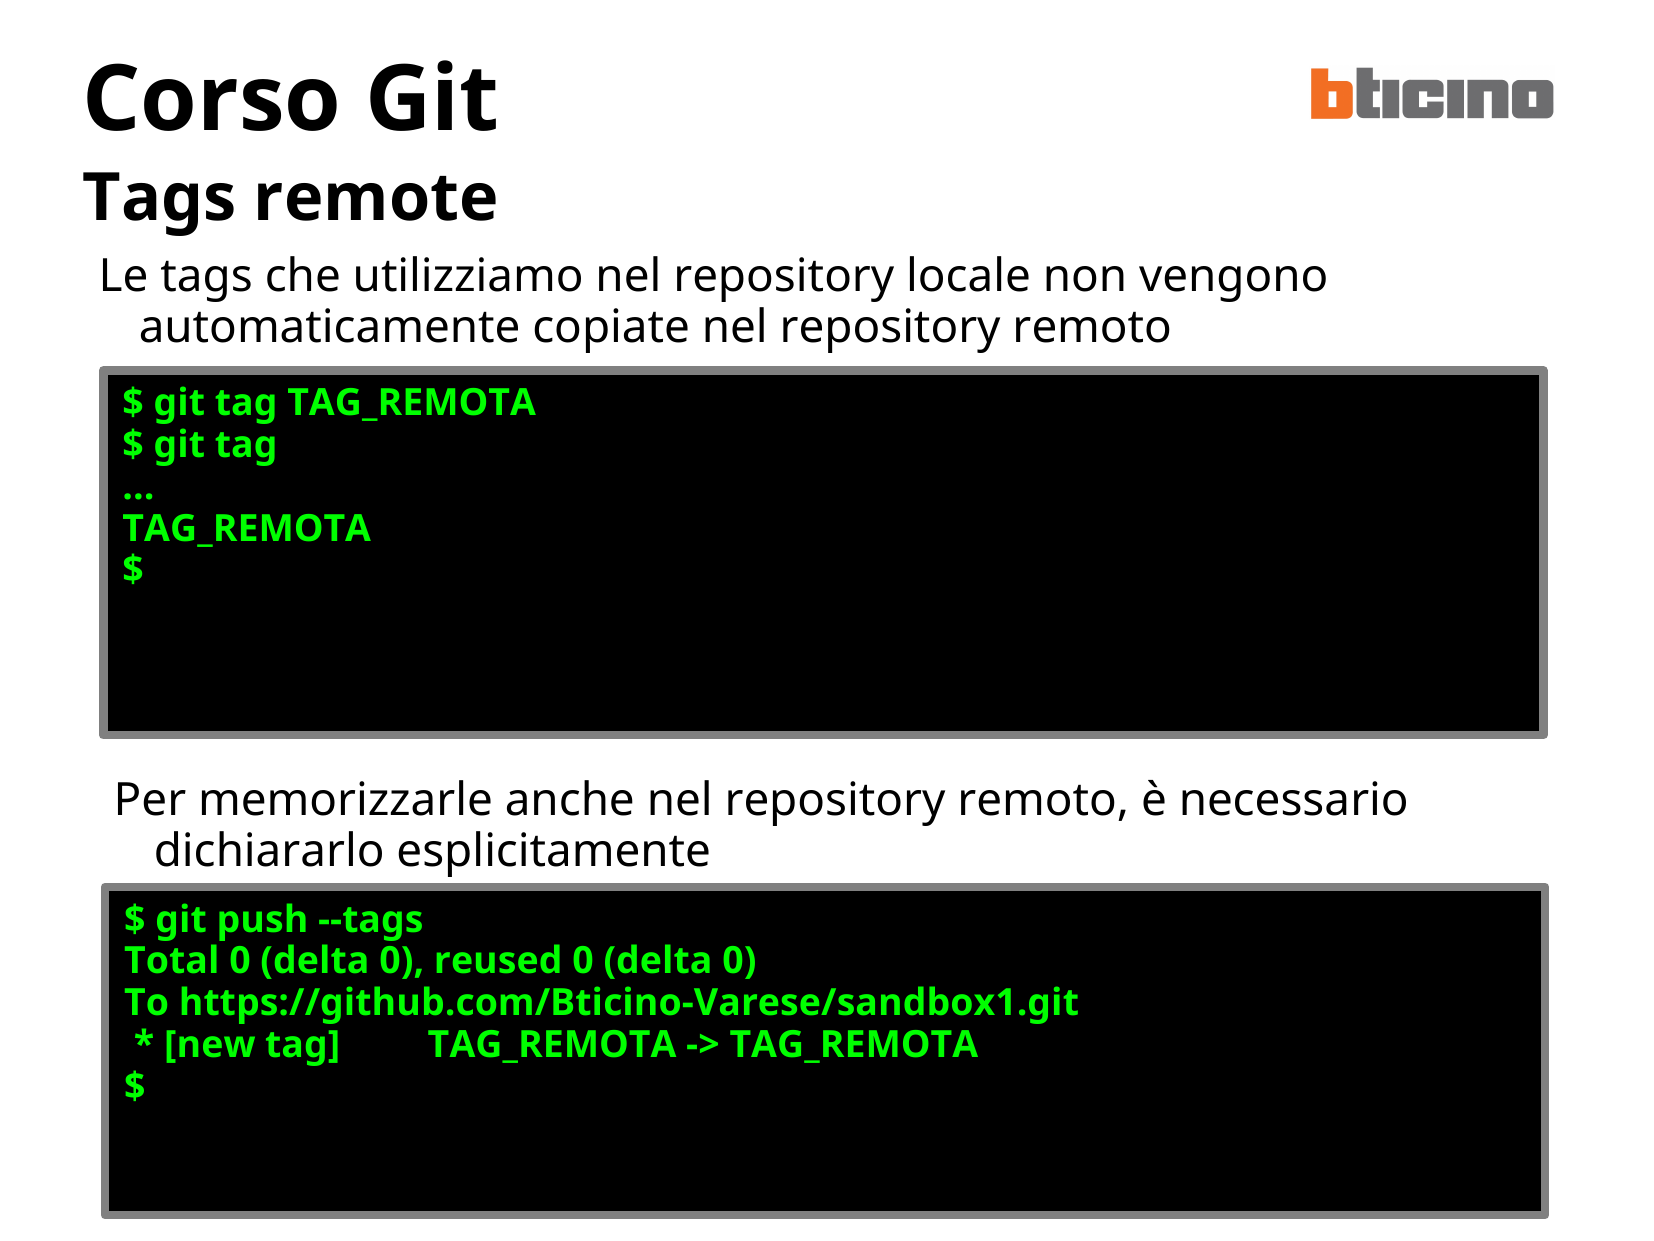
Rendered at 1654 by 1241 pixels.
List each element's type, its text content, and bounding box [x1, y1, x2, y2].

list Tags remote [82, 156, 1561, 245]
text_box $ git tag TAG_REMOTA $ git tag ... TAG_REMOTA $ [103, 370, 1544, 736]
text_box $ git push --tags Total 0 (delta 0), reused 0 (delta 0) To https://github.com/Bticino-Varese/sandbox1.git * [new tag] TAG_REMOTA -> TAG_REMOTA $ [105, 887, 1546, 1216]
list Le tags che utilizziamo nel repository locale non vengono automaticamente copiate nel repository remoto [82, 245, 1561, 361]
title Corso Git [82, 48, 1570, 151]
list Per memorizzarle anche nel repository remoto, è necessario dichiararlo esplicitamente [97, 769, 1576, 886]
